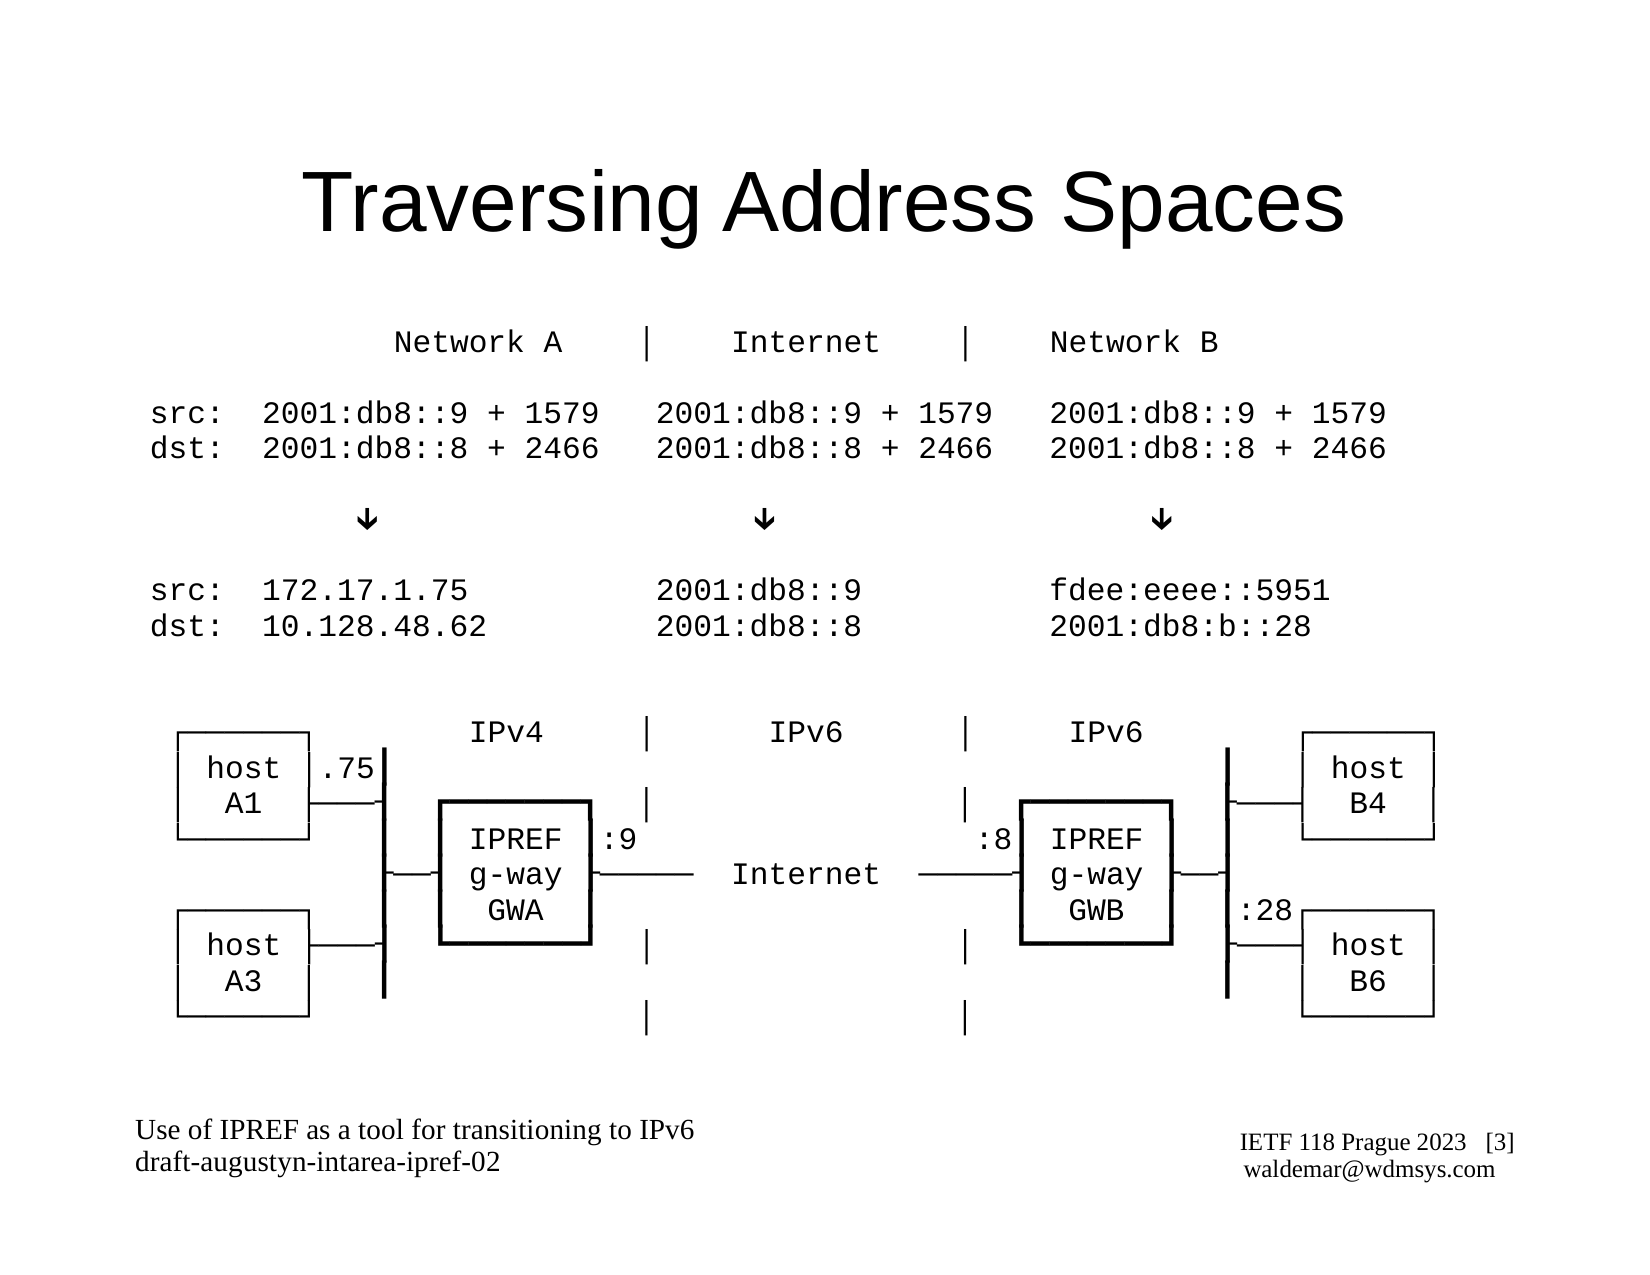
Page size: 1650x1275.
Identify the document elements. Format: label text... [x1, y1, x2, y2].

title Traversing Address Spaces [135, 104, 1515, 298]
text_box Network A │ Internet │ Network B src: 2001:db8::9 + 1579 2001:db8::9 + 1579 2001:db8::9 + 1579 dst: 2001:db8::8 + 2466 2001:db8::8 + 2466 2001:db8::8 + 2466 🡳 🡳 🡳 src: 172.17.1.75 2001:db8::9 fdee:eeee::5951 dst: 10.128.48.62 2001:db8::8 2001:db8:b::28 ┌──────┐ IPv4 │ IPv6 │ IPv6 ┌──────┐ │ host │.75┃ ┃ │ host │ │ A1 ├───┨ ┏━━━━━━━┓ │ │ ┏━━━━━━━┓ ┠───┤ B4 │ └──────┘ ┃ ┃ IPREF ┃:9 :8┃ IPREF ┃ ┃ └──────┘ ┠──┨ g-way ┠───── Internet ─────┨ g-way ┠──┨ ┌──────┐ ┃ ┃ GWA ┃ ┃ GWB ┃ ┃:28┌──────┐ │ host ├───┨ ┗━━━━━━━┛ │ │ ┗━━━━━━━┛ ┠───┤ host │ │ A3 │ ┃ ┃ │ B6 │ └──────┘ │ │ └──────┘ [135, 283, 1470, 1080]
